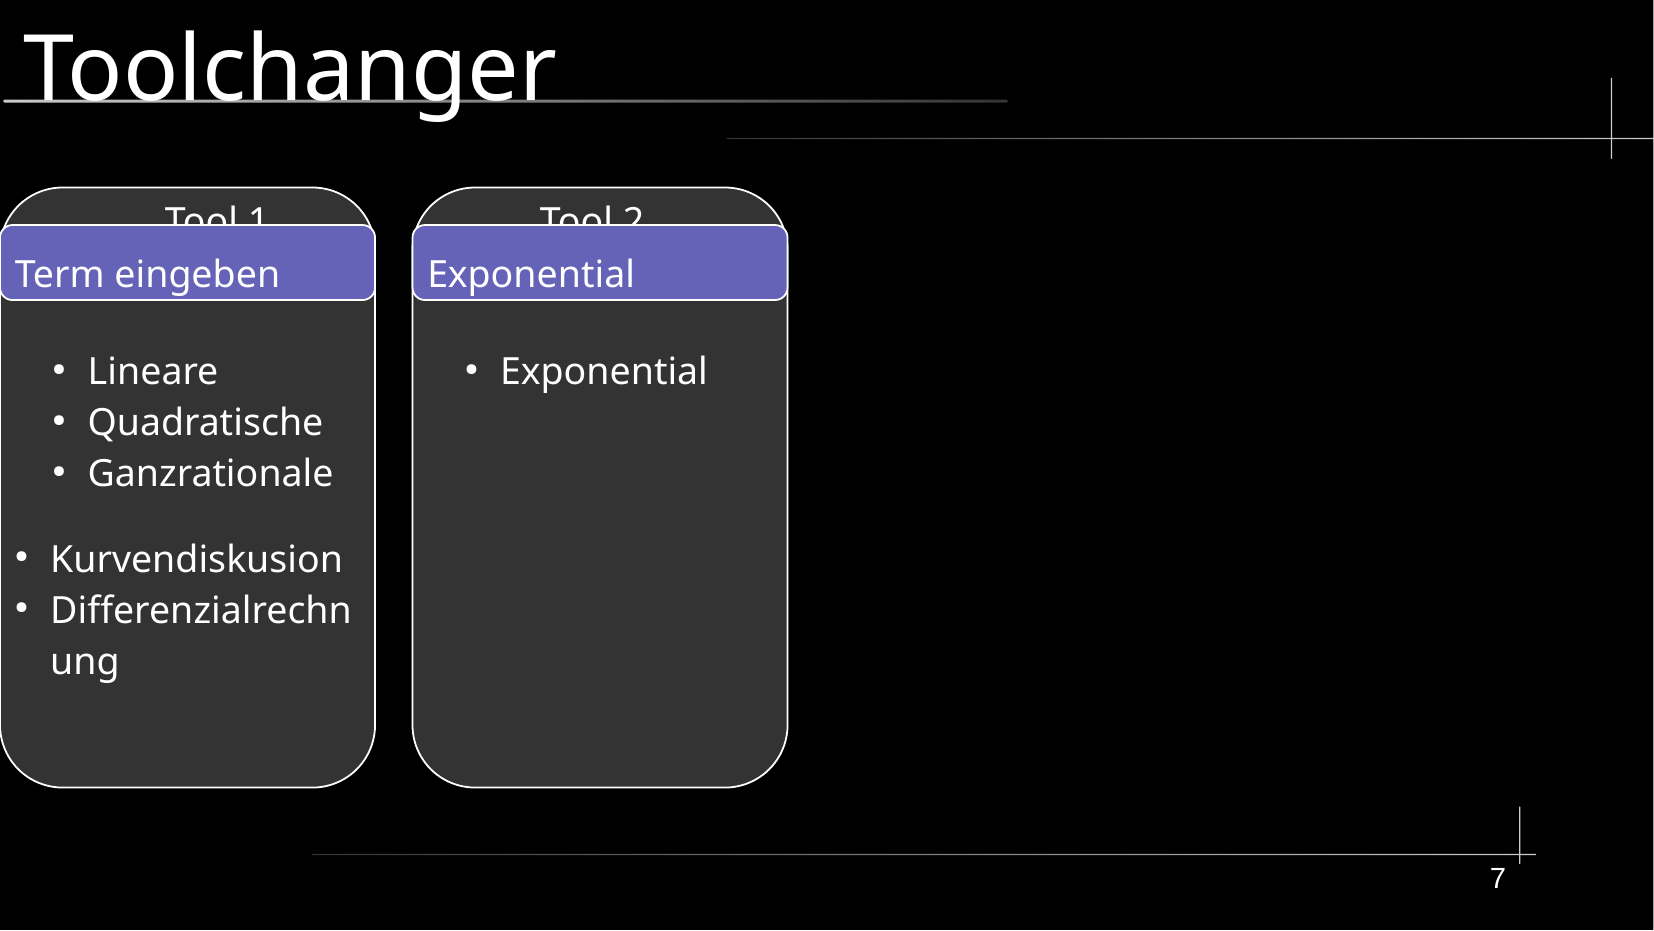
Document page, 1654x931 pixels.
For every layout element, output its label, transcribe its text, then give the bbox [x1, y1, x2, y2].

text_box Tool 2 [525, 187, 788, 233]
text_box Exponential [450, 337, 751, 428]
text_box Lineare Quadratische Ganzrationale [37, 337, 376, 465]
text_box [0, 713, 376, 788]
text_box Tool 1 [150, 187, 413, 240]
text_box [412, 187, 788, 788]
text_box Kurvendiskusion Differenzialrechnung [0, 525, 376, 713]
text_box [0, 187, 376, 525]
title Toolchanger [23, 11, 1589, 119]
text_box Term eingeben [0, 239, 301, 330]
text_box Exponential [412, 239, 713, 330]
